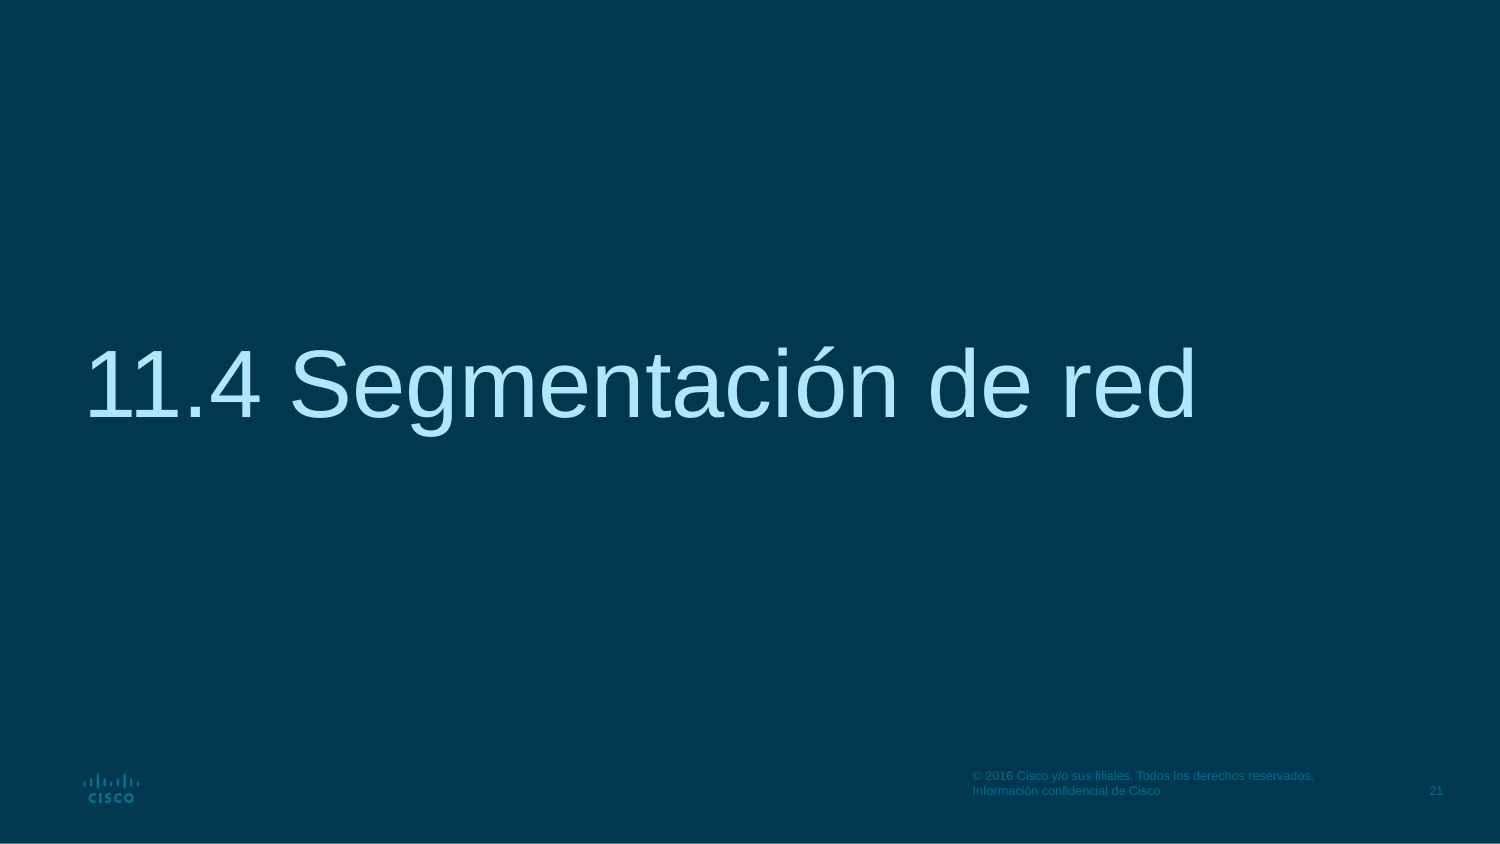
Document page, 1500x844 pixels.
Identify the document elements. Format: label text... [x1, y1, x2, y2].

title 11.4 Segmentación de red [68, 293, 1418, 446]
